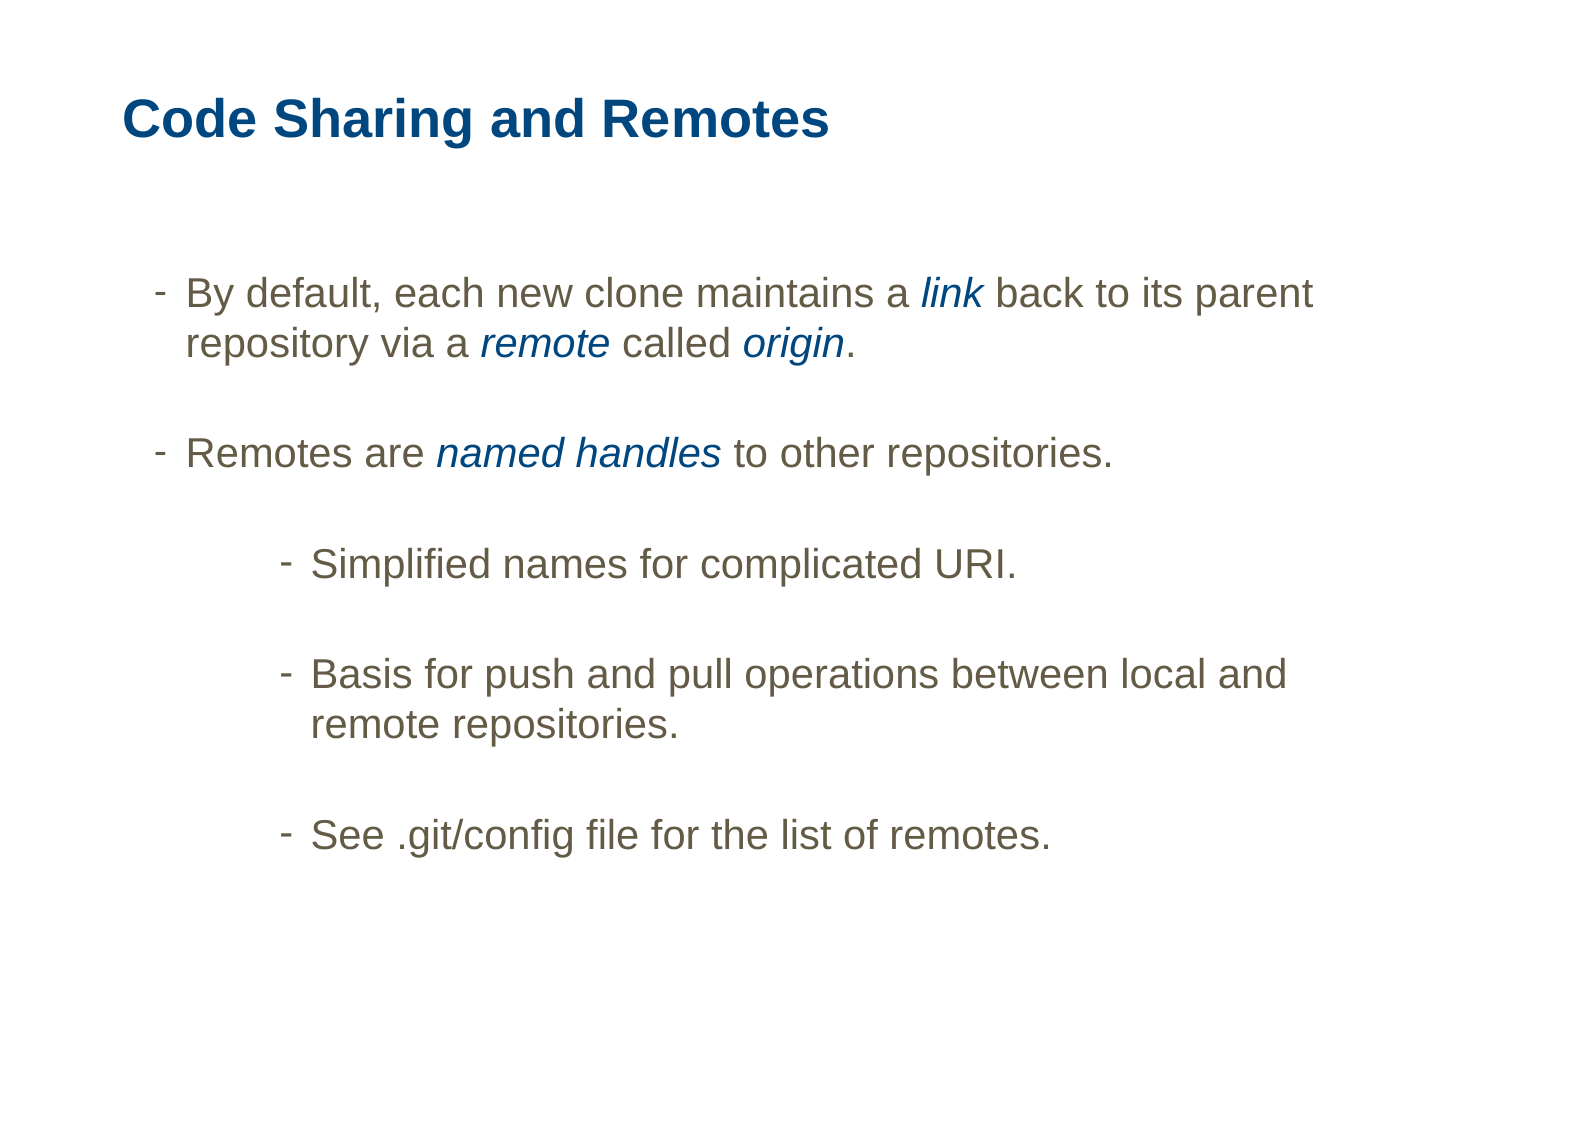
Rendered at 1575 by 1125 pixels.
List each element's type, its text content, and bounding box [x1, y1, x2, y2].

title Code Sharing and Remotes [122, 76, 1541, 157]
list By default, each new clone maintains a link back to its parent repository via a remote called origin. Remotes are named handles to other repositories. Simplified names for complicated URI. Basis for push and pull operations between local and remote repositories. See .git/config file for the list of remotes. [122, 265, 1398, 941]
